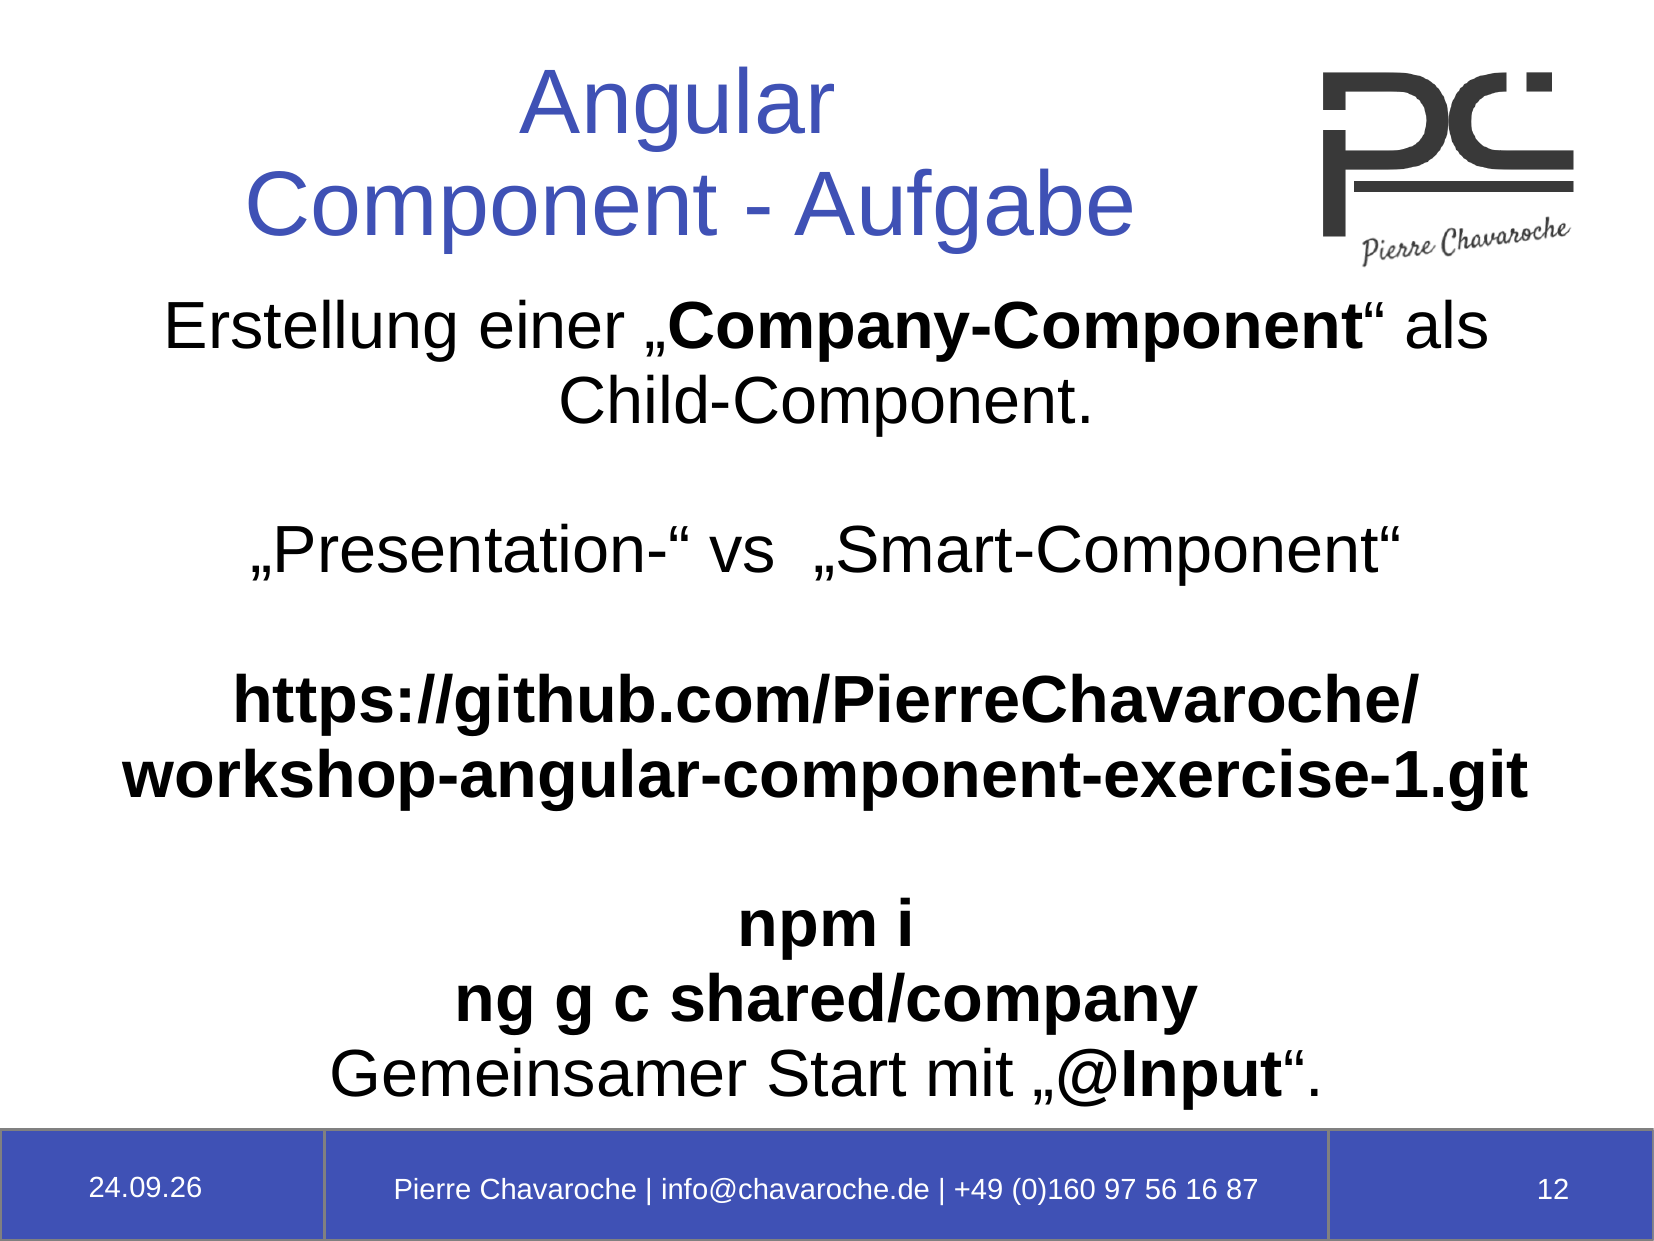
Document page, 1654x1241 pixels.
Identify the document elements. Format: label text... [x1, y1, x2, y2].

subtitle Erstellung einer „Company-Component“ als Child-Component. „Presentation-“ vs „Smart-Component“ https://github.com/PierreChavaroche/workshop-angular-component-exercise-1.git npm i ng g c shared/company Gemeinsamer Start mit „@Input“. [82, 288, 1571, 1111]
picture [1307, 29, 1589, 311]
title Angular Component - Aufgabe [82, 49, 1300, 257]
